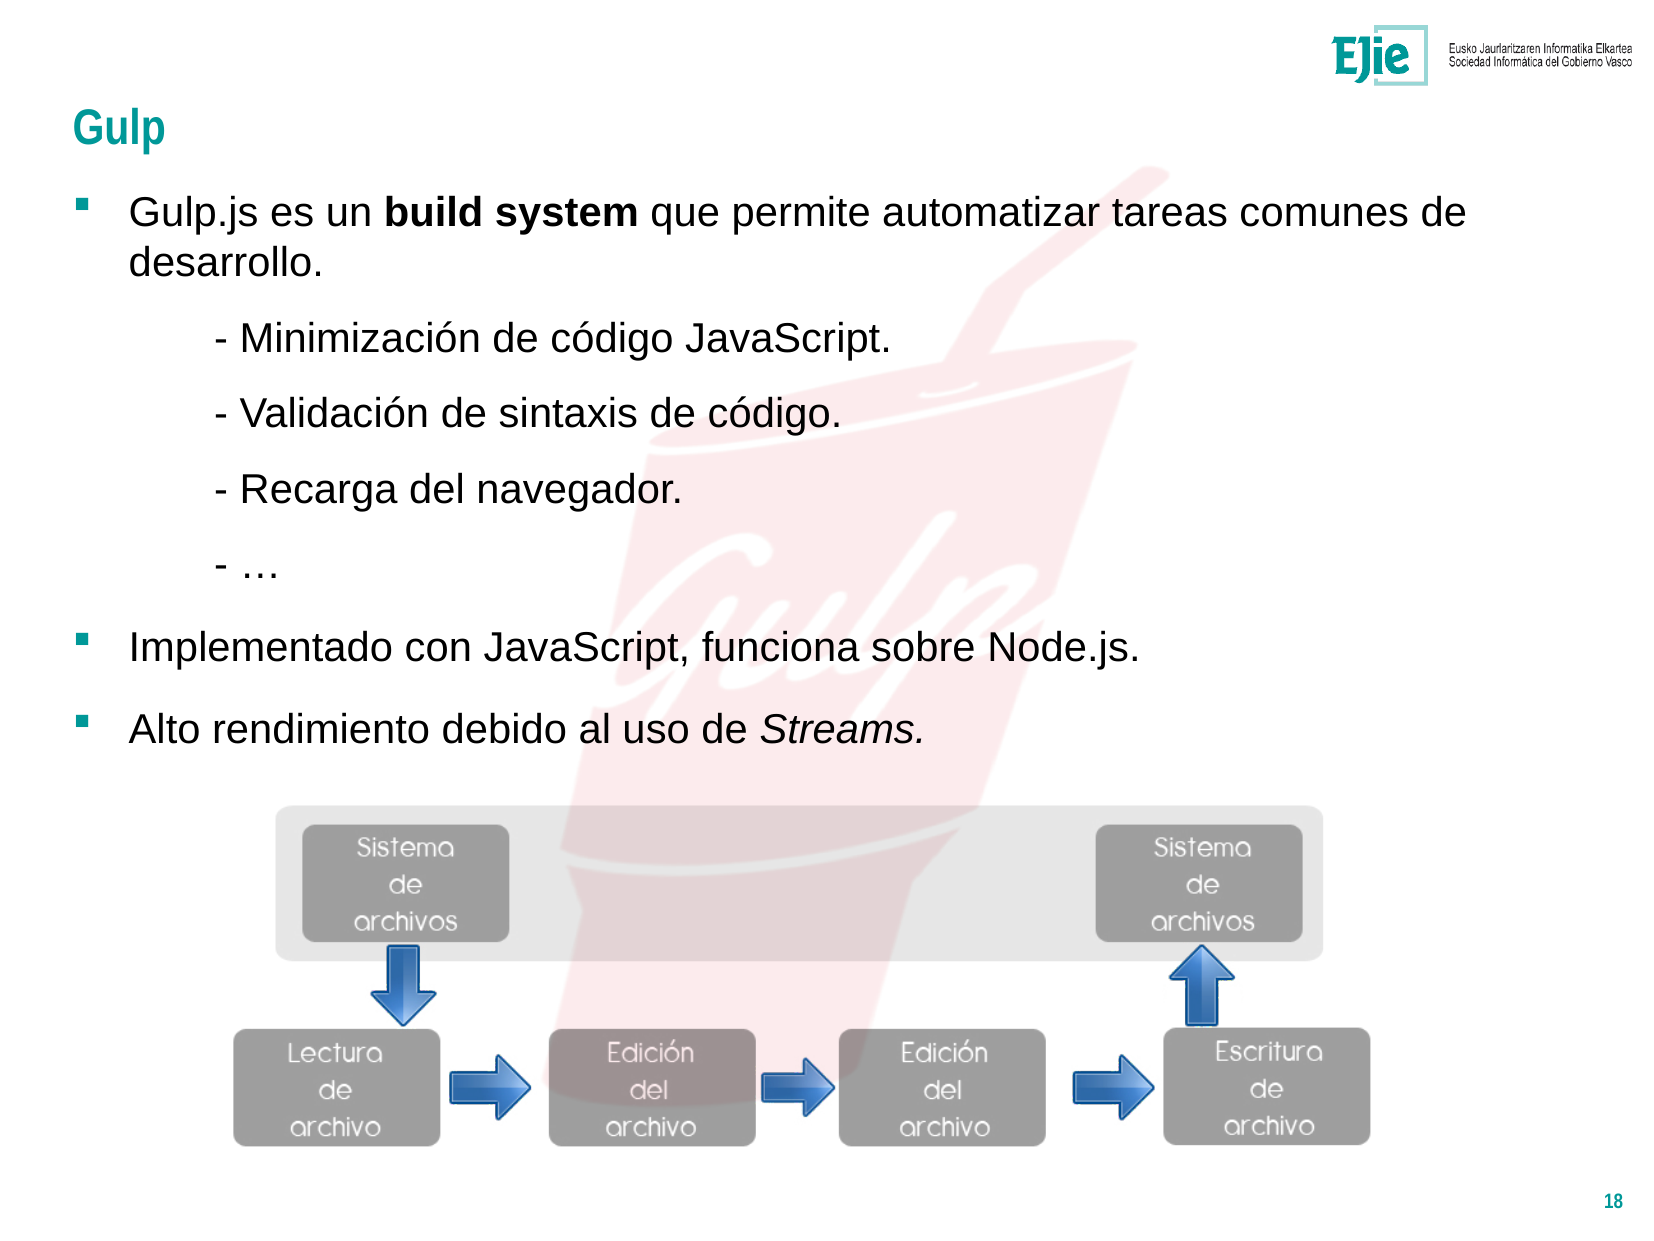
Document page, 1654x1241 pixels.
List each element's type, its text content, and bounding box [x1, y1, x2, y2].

slide_number <número> [1583, 1166, 1644, 1233]
title Gulp [57, 7, 1248, 162]
list Gulp.js es un build system que permite automatizar tareas comunes de desarrollo. - Minimización de código JavaScript. - Validación de sintaxis de código. - Recarga del navegador. - … Implementado con JavaScript, funciona sobre Node.js. Alto rendimiento debido al uso de Streams. [57, 177, 1596, 260]
picture [0, 0, 1654, 1241]
